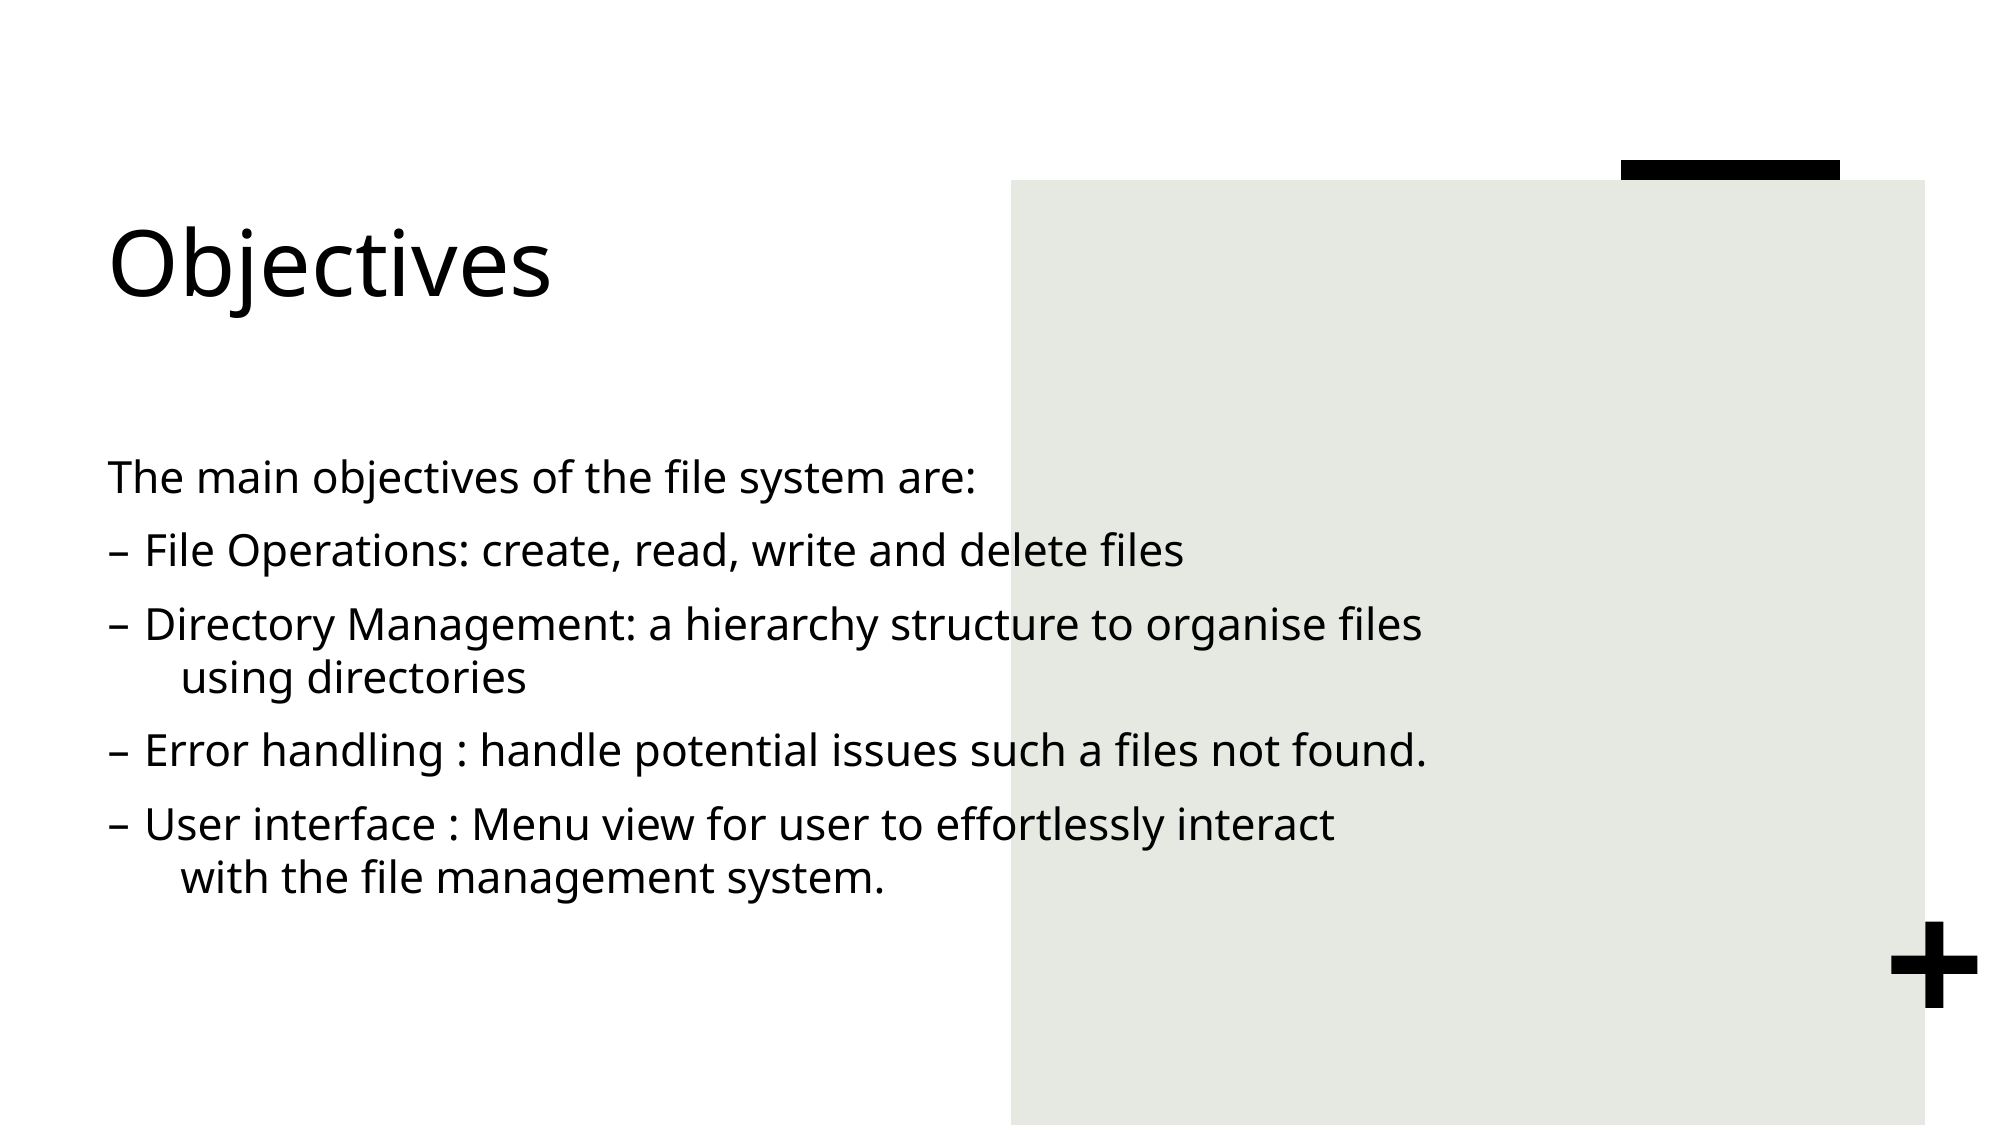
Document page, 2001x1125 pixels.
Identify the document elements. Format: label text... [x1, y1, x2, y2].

title Objectives [92, 197, 1449, 435]
list The main objectives of the file system are: File Operations: create, read, write and delete files Directory Management: a hierarchy structure to organise files using directories Error handling : handle potential issues such a files not found. User interface : Menu view for user to effortlessly interact with the file management system. [92, 441, 1449, 965]
